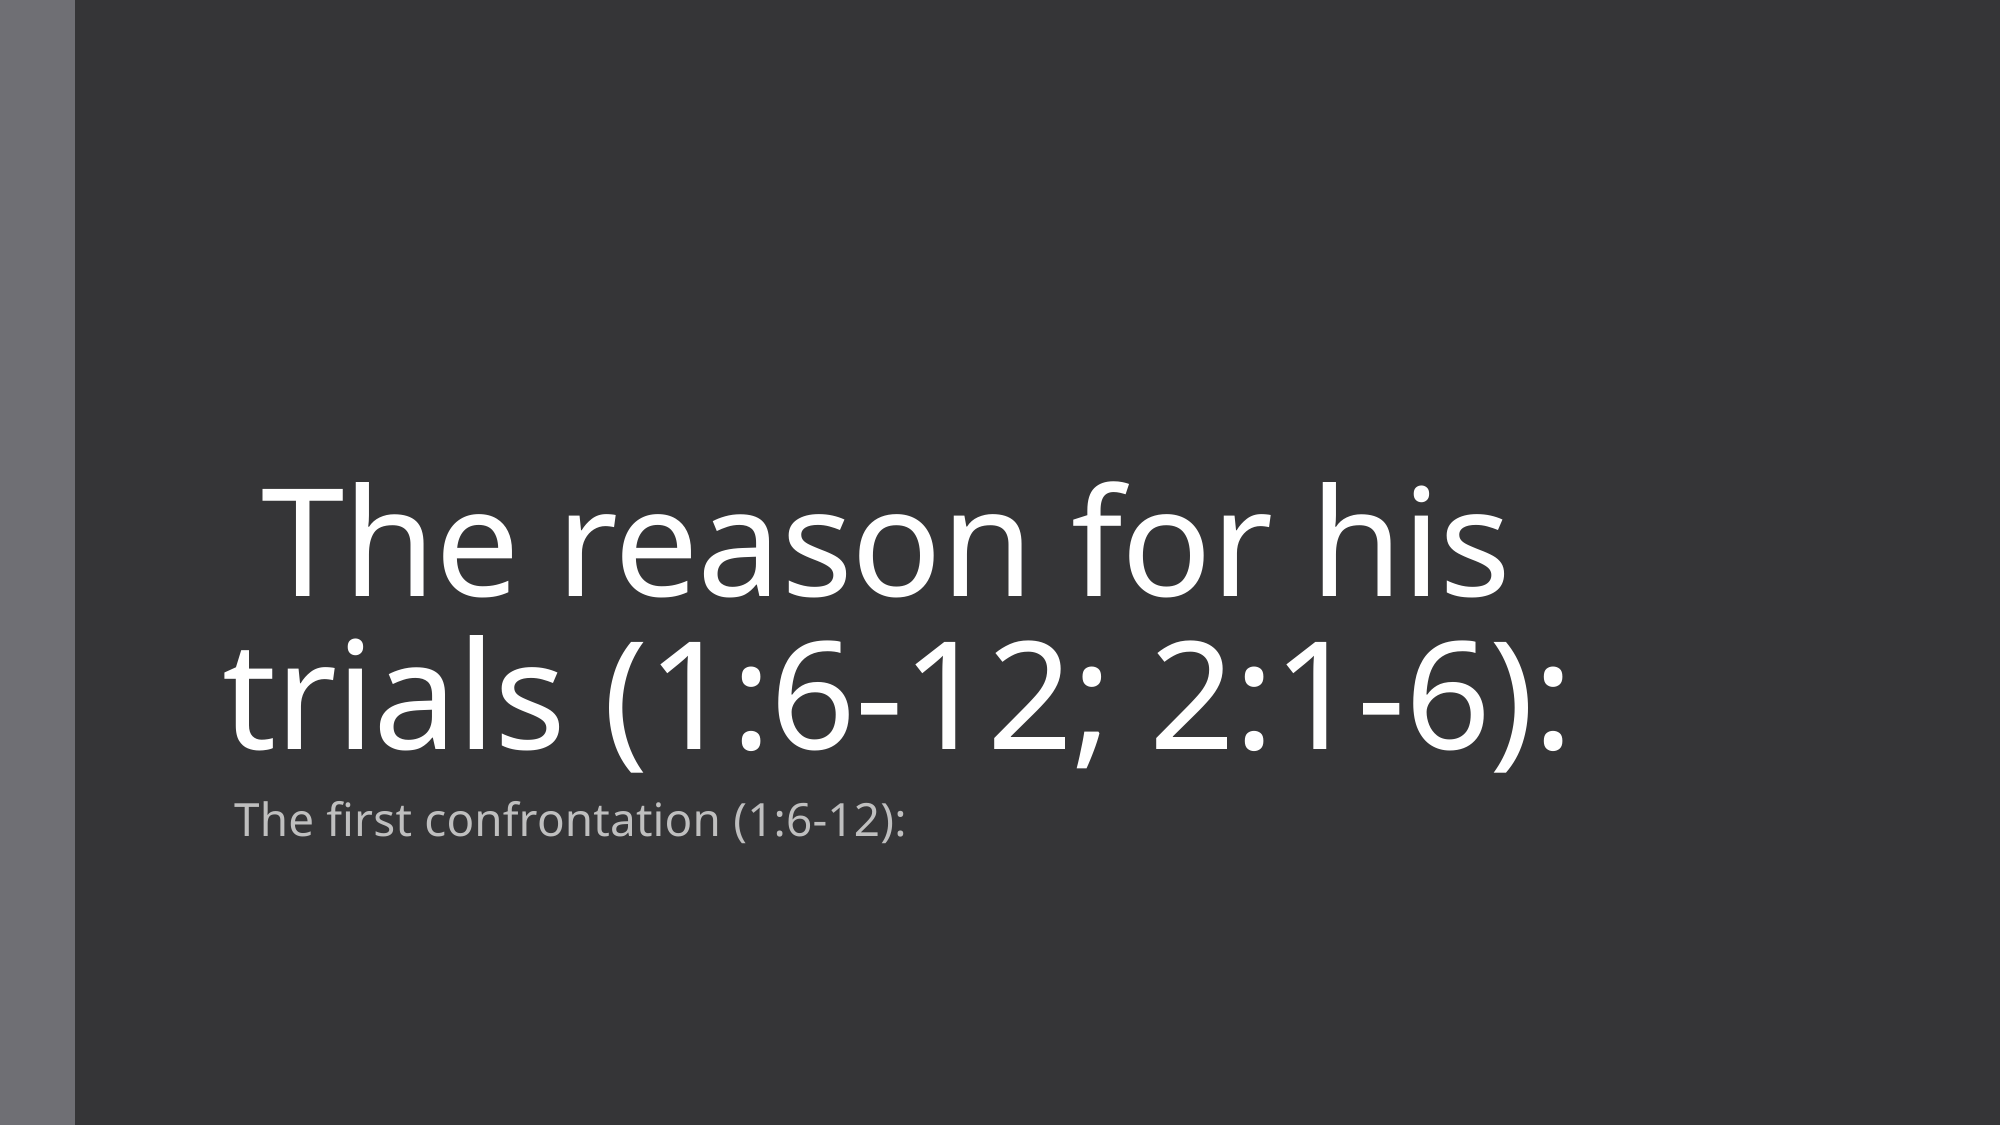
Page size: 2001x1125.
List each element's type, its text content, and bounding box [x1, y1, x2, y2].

subtitle The first confrontation (1:6-12): [206, 787, 1752, 1066]
title The reason for his trials (1:6-12; 2:1-6): [206, 124, 1752, 787]
